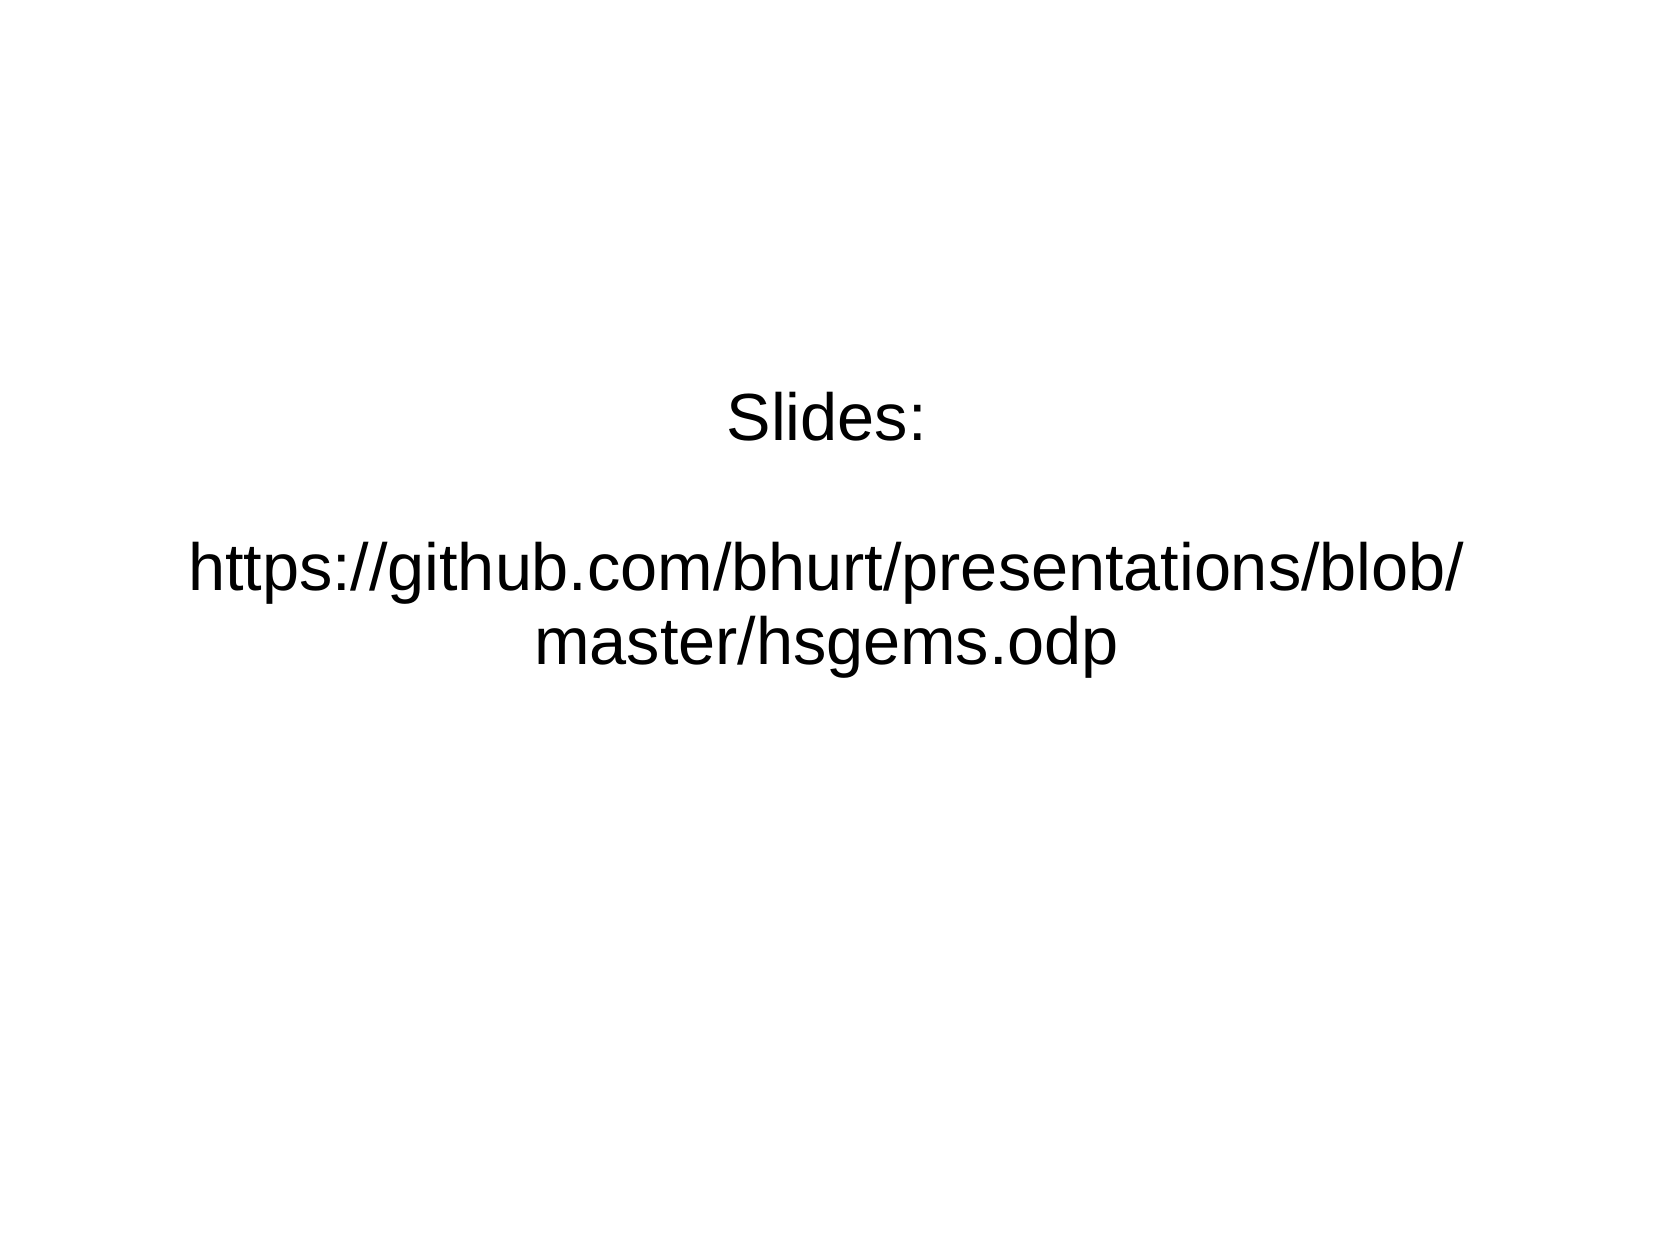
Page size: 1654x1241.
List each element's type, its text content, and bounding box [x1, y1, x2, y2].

subtitle Slides: https://github.com/bhurt/presentations/blob/master/hsgems.odp [82, 49, 1571, 1010]
